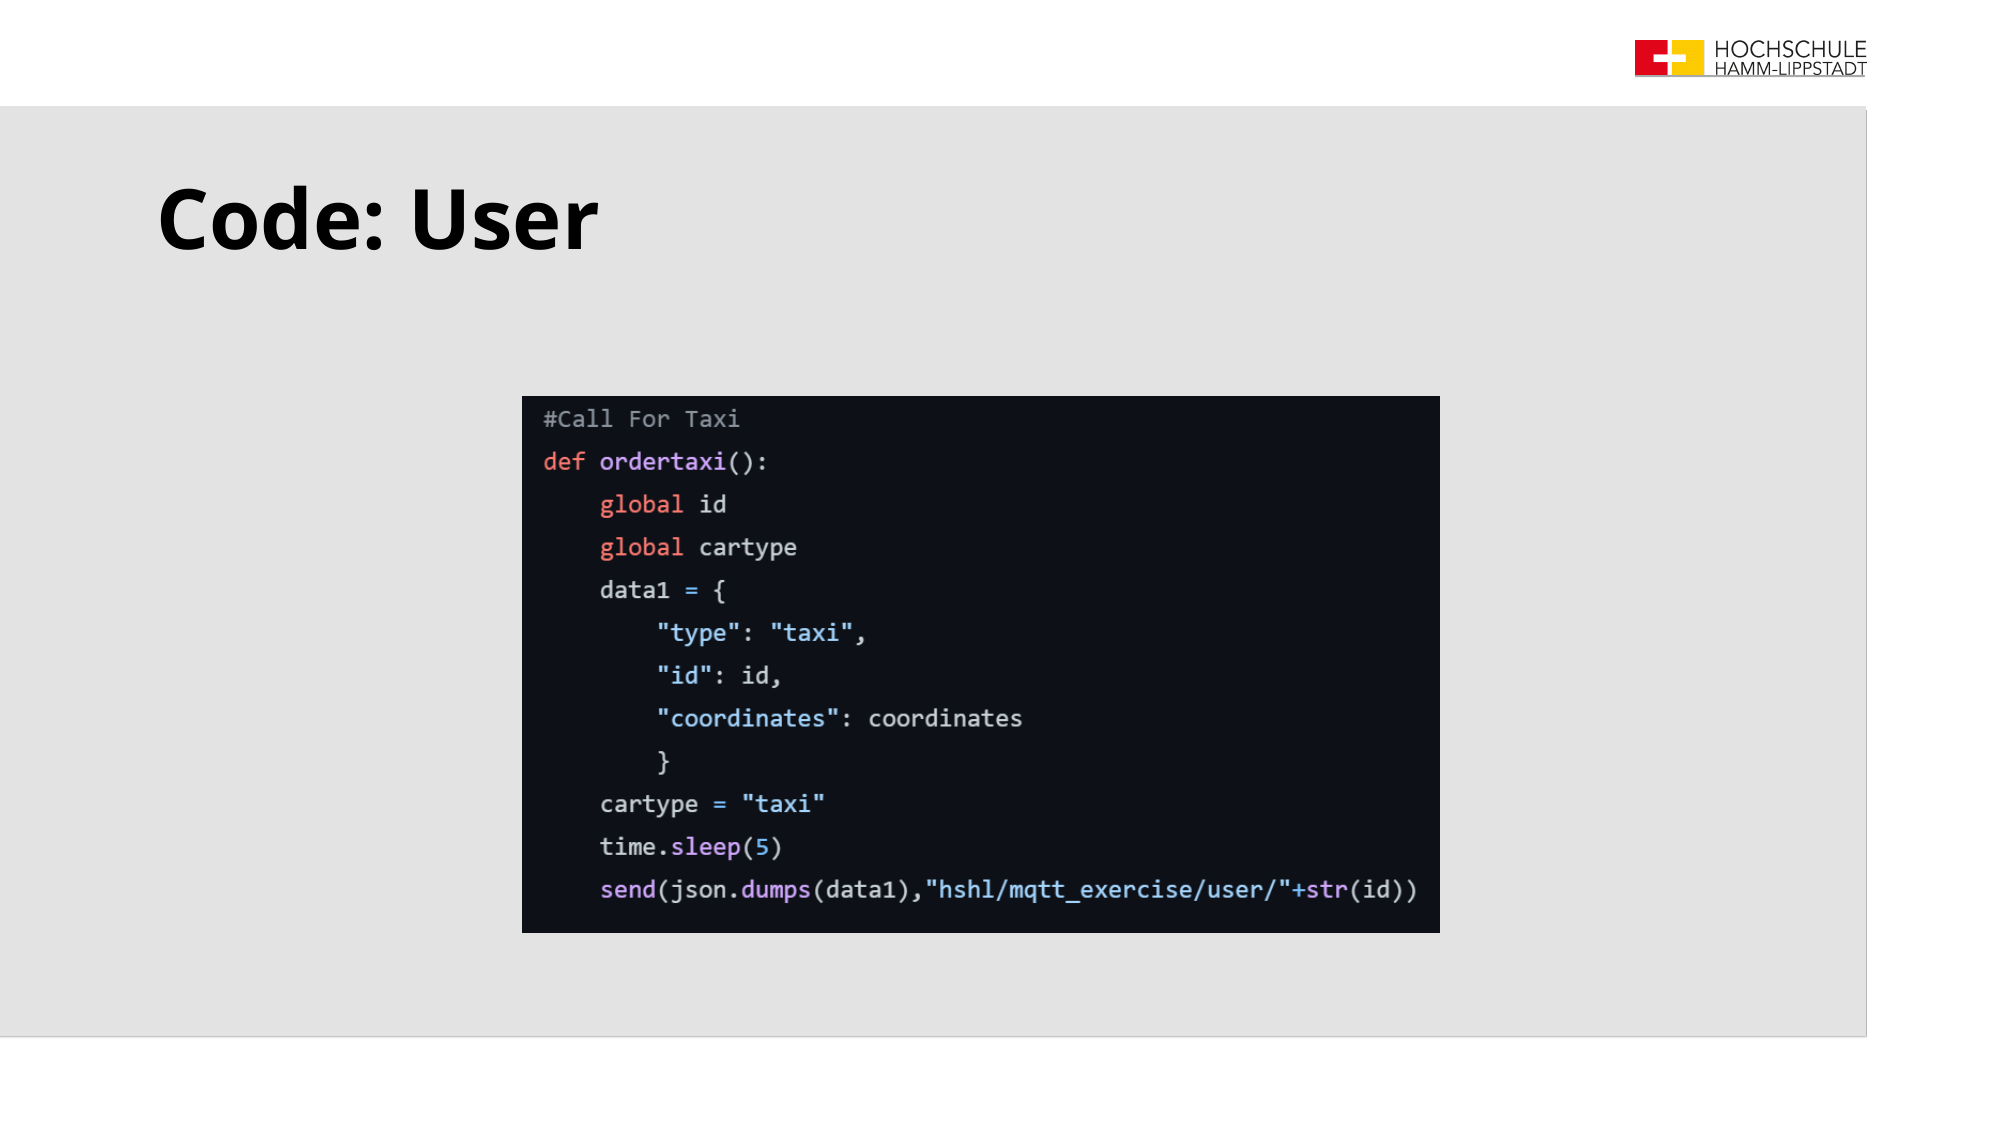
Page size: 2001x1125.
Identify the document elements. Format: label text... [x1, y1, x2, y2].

title Code: User [141, 122, 1821, 310]
picture [522, 396, 1440, 933]
